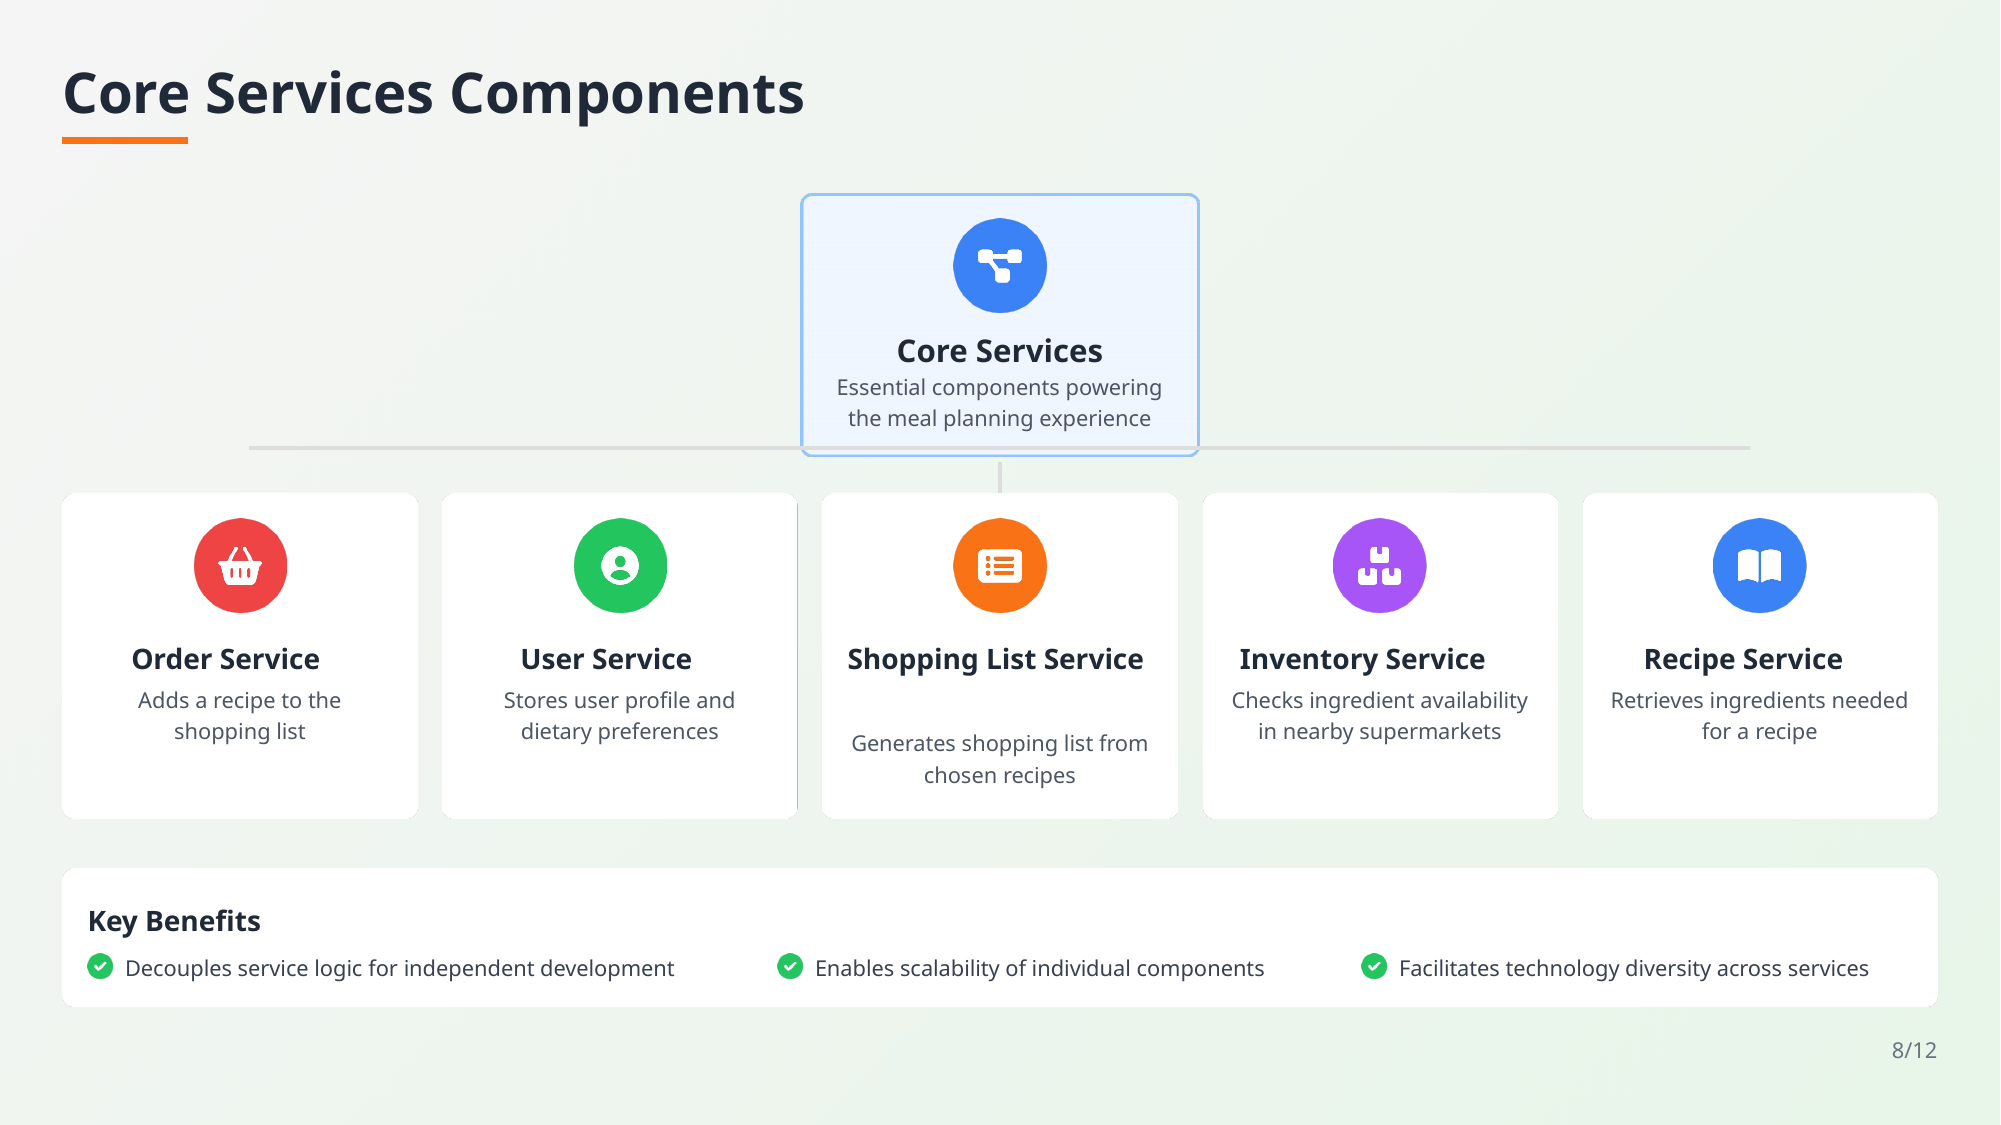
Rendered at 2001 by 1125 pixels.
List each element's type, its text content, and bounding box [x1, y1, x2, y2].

text_box Adds a recipe to the shopping list [87, 681, 393, 744]
text_box Essential components powering the meal planning experience [825, 368, 1175, 432]
text_box Retrieves ingredients needed for a recipe [1607, 681, 1913, 744]
text_box User Service [520, 631, 760, 675]
text_box Key Benefits [87, 893, 1913, 938]
text_box Core Services Components [62, 62, 1938, 125]
text_box Facilitates technology diversity across services [1399, 950, 2000, 982]
text_box Inventory Service [1240, 631, 1576, 675]
text_box Decouples service logic for independent development [124, 950, 814, 982]
text_box 8/12 [62, 1031, 1938, 1063]
text_box Recipe Service [1643, 631, 1923, 675]
picture [0, 0, 2000, 1125]
text_box Enables scalability of individual components [814, 950, 1399, 982]
text_box Core Services [789, 324, 1210, 369]
text_box Stores user profile and dietary preferences [467, 681, 773, 744]
text_box Checks ingredient availability in nearby supermarkets [1227, 681, 1533, 775]
text_box Shopping List Service [847, 631, 1153, 719]
text_box Generates shopping list from chosen recipes [847, 724, 1153, 788]
text_box Order Service [131, 631, 393, 675]
